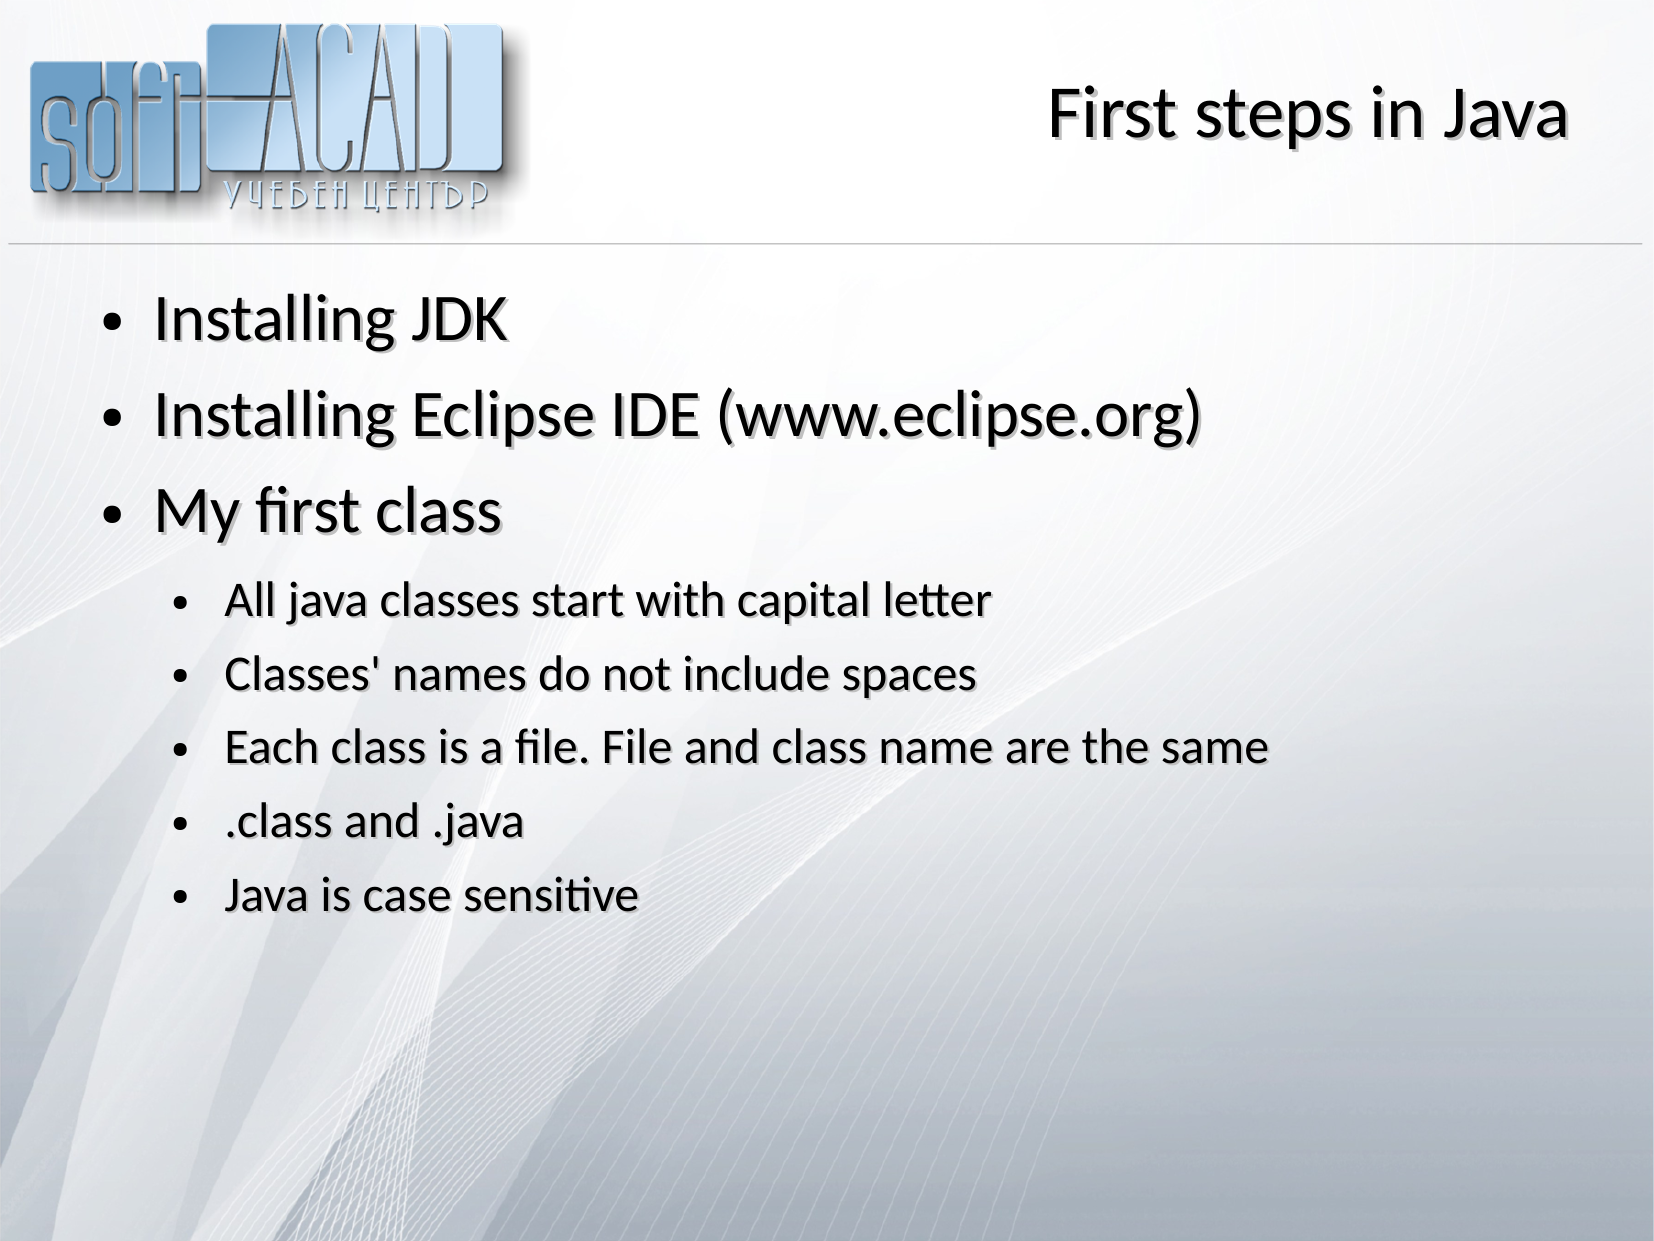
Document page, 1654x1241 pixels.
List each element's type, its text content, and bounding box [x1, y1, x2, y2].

list Installing JDK Installing Eclipse IDE (www.eclipse.org) My first class All java classes start with capital letter Classes' names do not include spaces Each class is a file. File and class name are the same .class and .java Java is case sensitive [82, 290, 1571, 1094]
title First steps in Java [531, 0, 1571, 237]
picture [0, 0, 1654, 1241]
